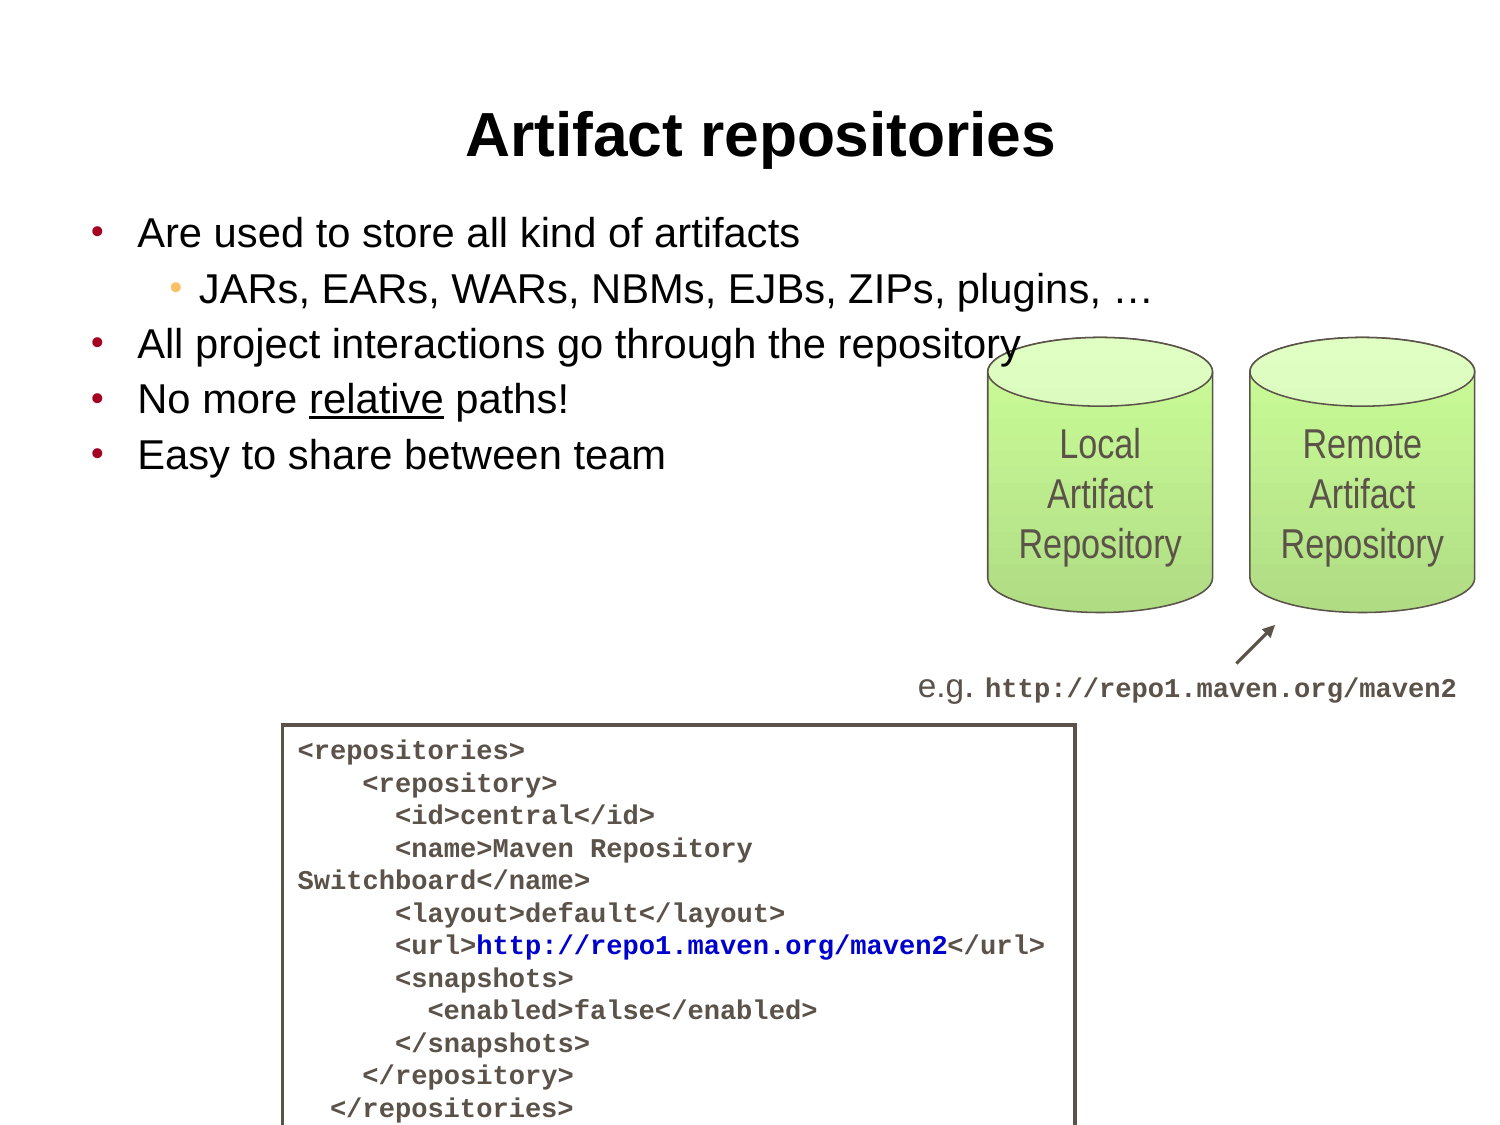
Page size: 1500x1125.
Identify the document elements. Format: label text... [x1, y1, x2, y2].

text_box e.g. http://repo1.maven.org/maven2 [1395, 652, 1488, 713]
list Are used to store all kind of artifacts JARs, EARs, WARs, NBMs, EJBs, ZIPs, plugins, … All project interactions go through the repository No more relative paths! Easy to share between team [75, 204, 1395, 1075]
text_box Remote Artifact Repository [1395, 376, 1475, 611]
text_box <repositories> <repository> <id>central</id> <name>Maven Repository Switchboard</name> <layout>default</layout> <url>http://repo1.maven.org/maven2</url> <snapshots> <enabled>false</enabled> </snapshots> </repository> </repositories> [282, 724, 1076, 1125]
title Artifact repositories [75, 44, 1425, 177]
